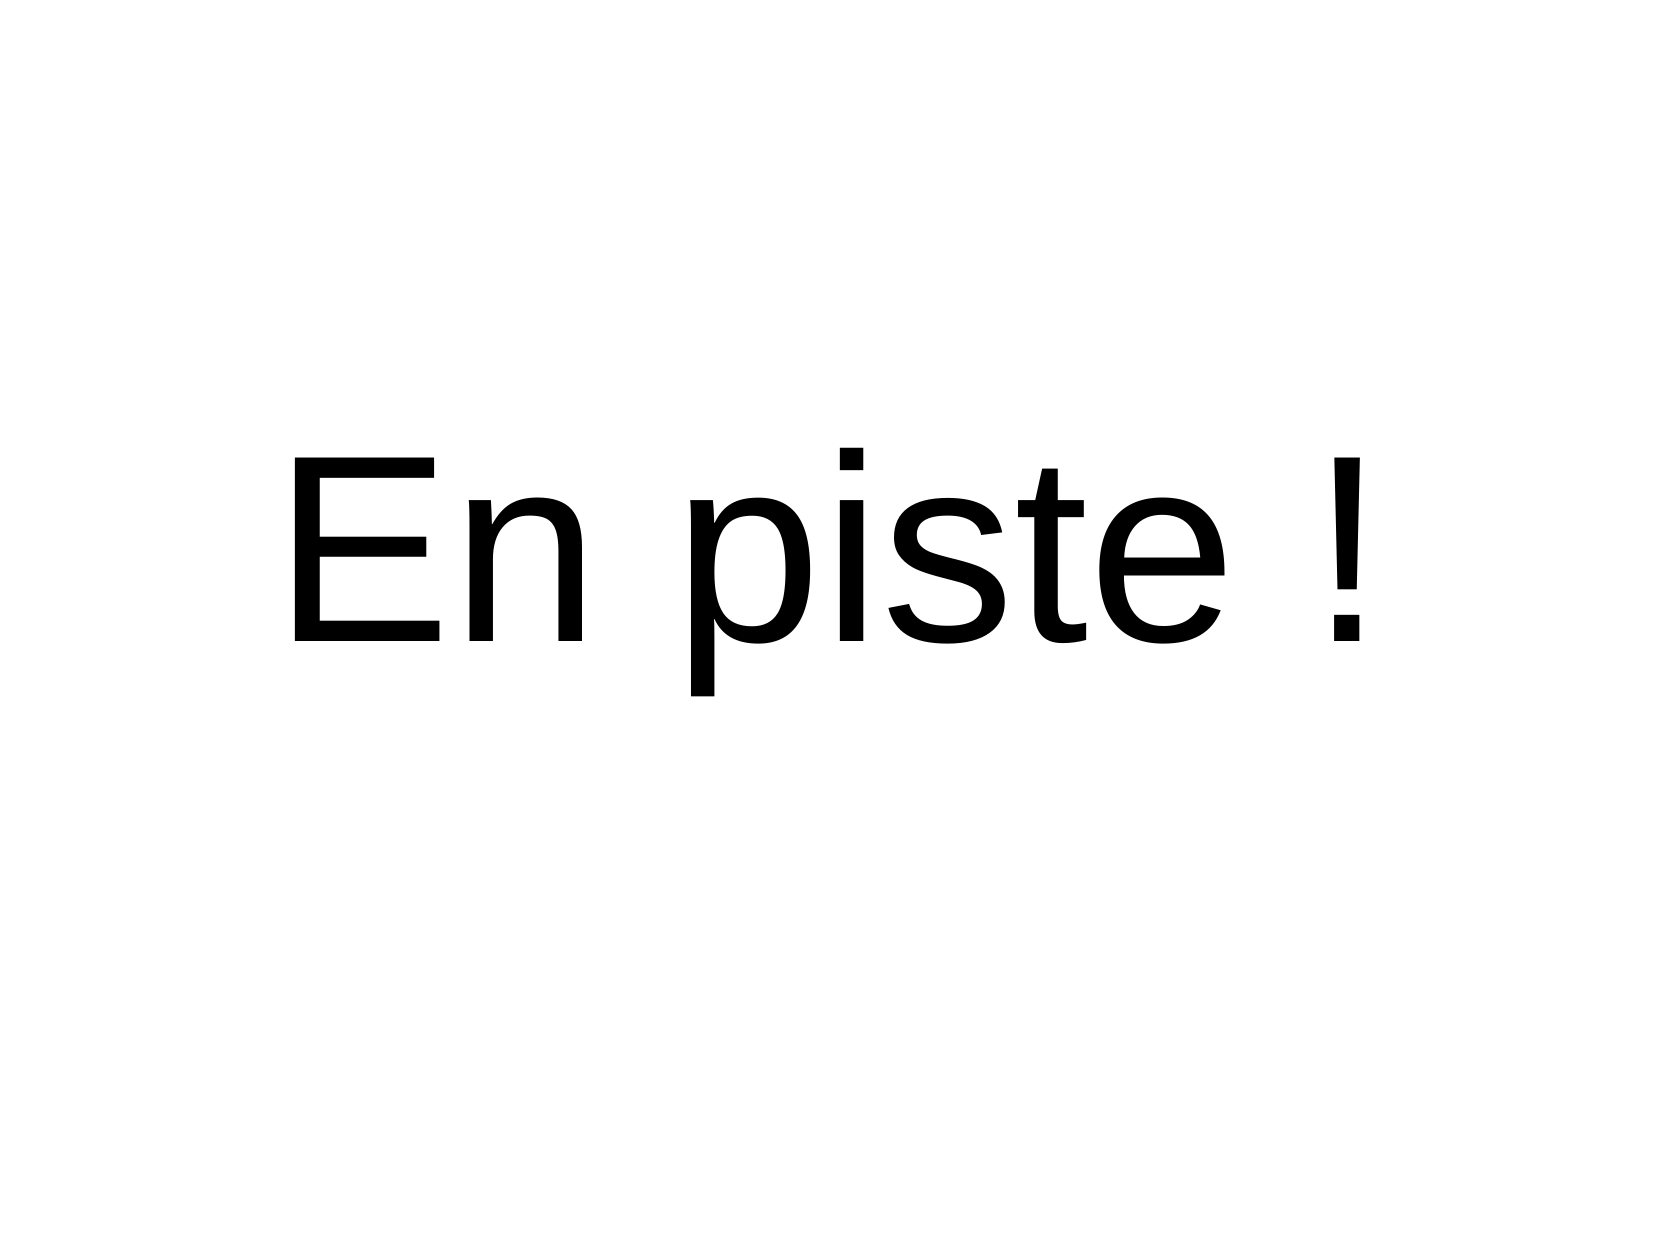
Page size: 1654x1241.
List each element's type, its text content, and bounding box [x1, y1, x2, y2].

title En piste ! [2, 312, 1654, 785]
